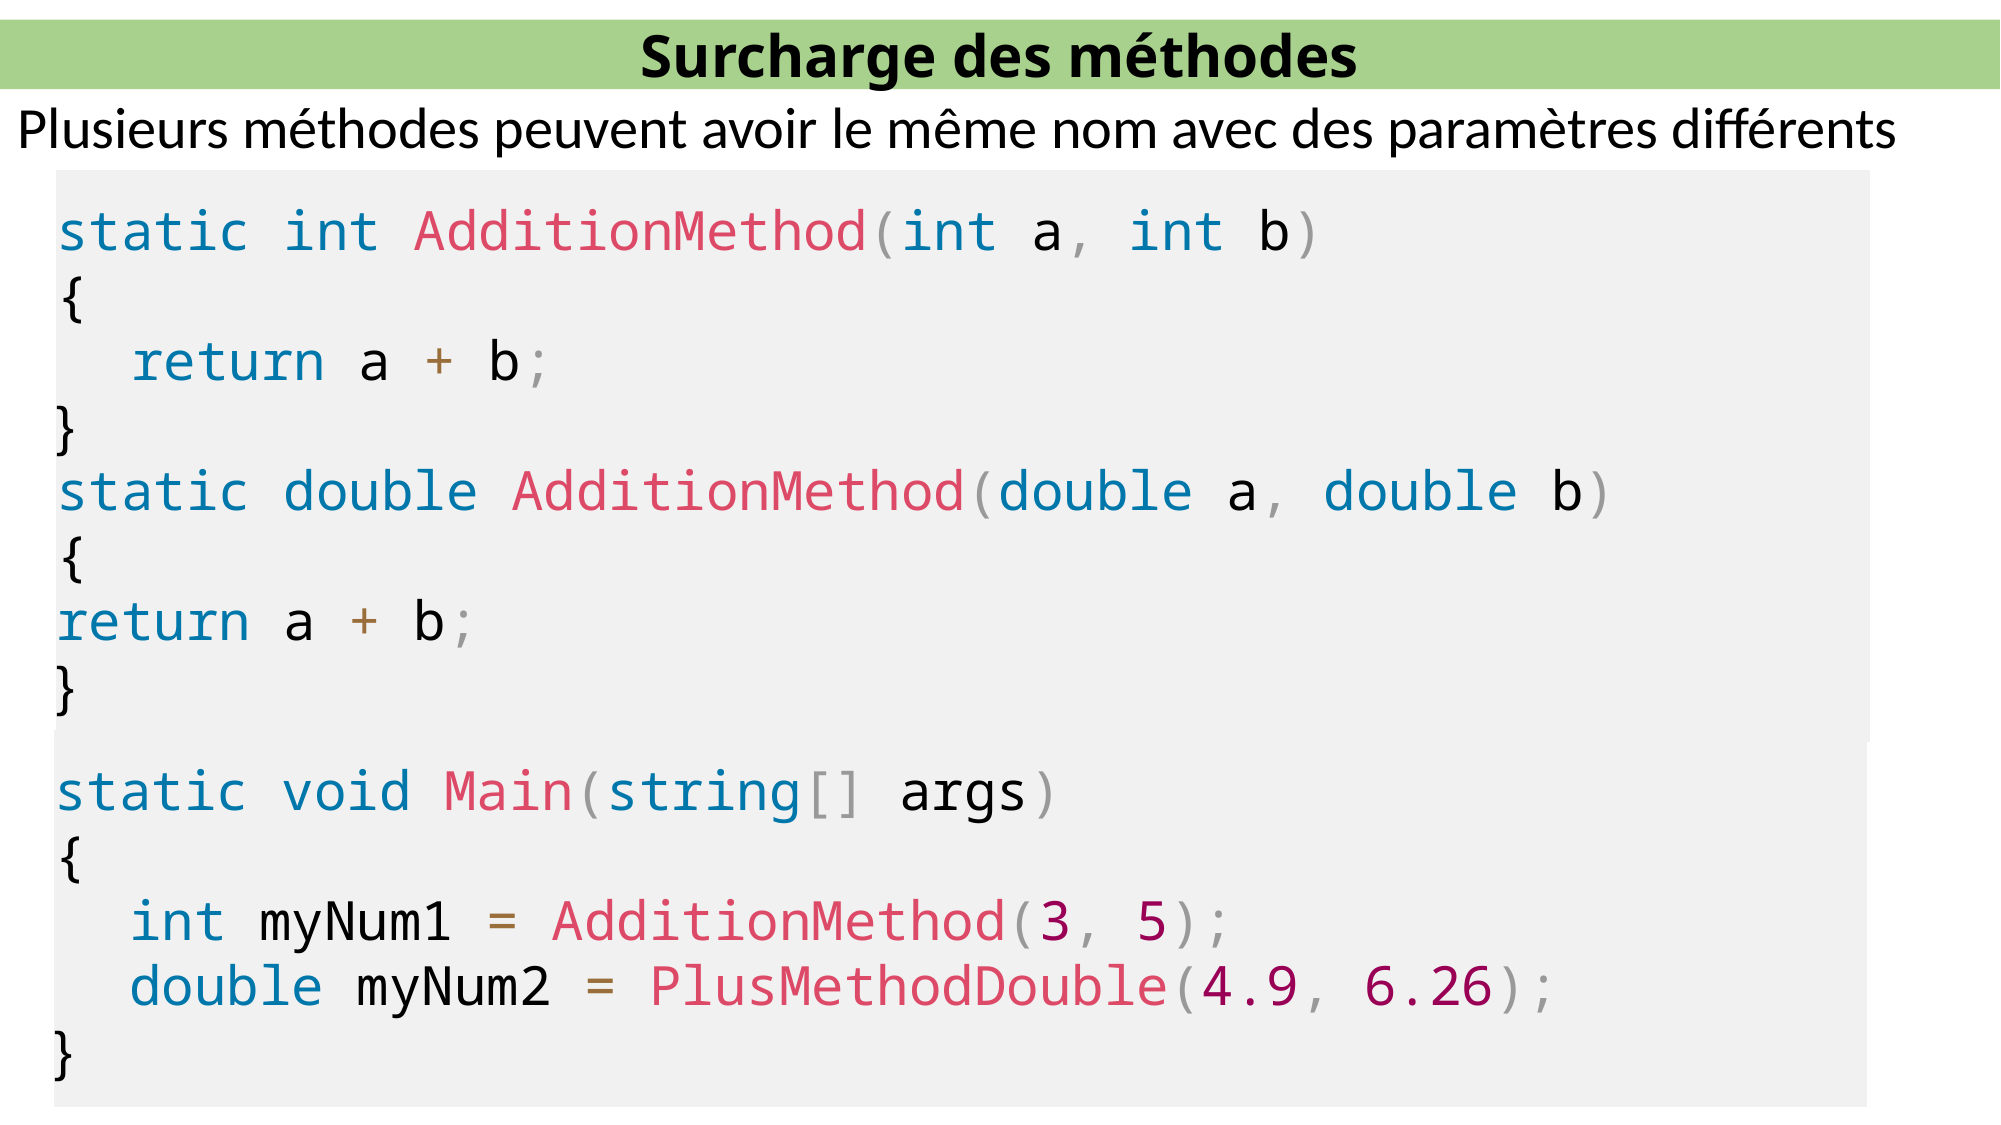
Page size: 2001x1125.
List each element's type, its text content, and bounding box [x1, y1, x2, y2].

text_box Plusieurs méthodes peuvent avoir le même nom avec des paramètres différents [0, 83, 2000, 169]
title Surcharge des méthodes [0, 19, 2000, 83]
text_box static void Main(string[] args) { int myNum1 = AdditionMethod(3, 5); double myNum2 = PlusMethodDouble(4.9, 6.26); } [54, 730, 1867, 1107]
text_box static int AdditionMethod(int a, int b) { return a + b; } static double AdditionMethod(double a, double b) { return a + b; } [56, 170, 1870, 742]
